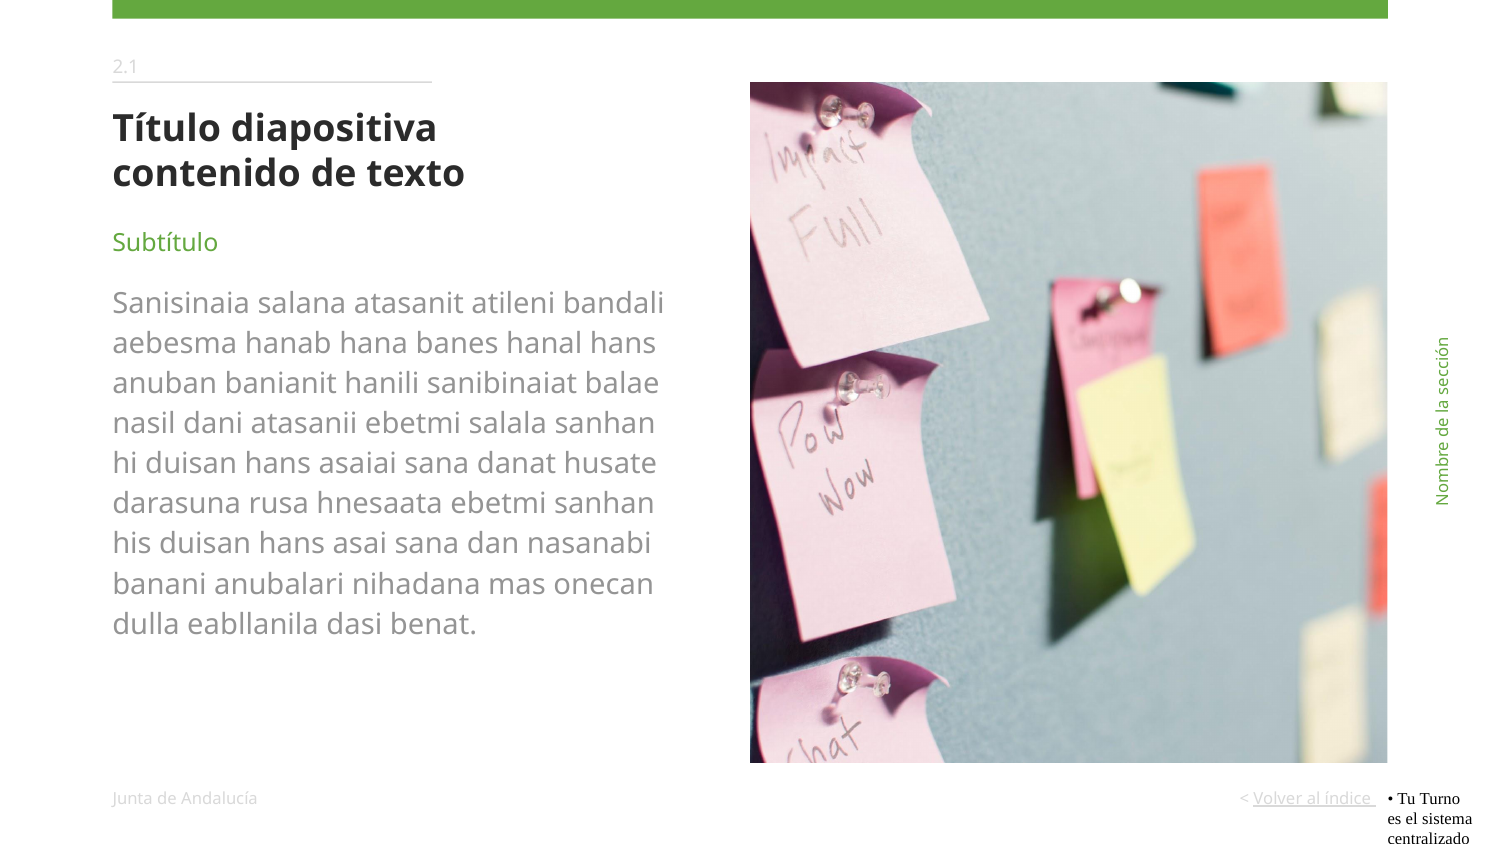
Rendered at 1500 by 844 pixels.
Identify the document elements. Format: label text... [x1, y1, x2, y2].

text_box Título diapositiva contenido de texto [112, 104, 597, 226]
text_box Subtítulo [112, 226, 597, 279]
picture [750, 82, 1388, 763]
text_box 2.1 [112, 54, 186, 125]
text_box Sanisinaia salana atasanit atileni bandali aebesma hanab hana banes hanal hans anuban banianit hanili sanibinaiat balae nasil dani atasanii ebetmi salala sanhan hi duisan hans asaiai sana danat husate darasuna rusa hnesaata ebetmi sanhan his duisan hans asai sana dan nasanabi banani anubalari nihadana mas onecan dulla eabllanila dasi benat. [112, 278, 670, 731]
text_box [112, 0, 1388, 19]
text_box < Volver al índice [989, 787, 1376, 821]
text_box Nombre de la sección [1425, 228, 1458, 615]
